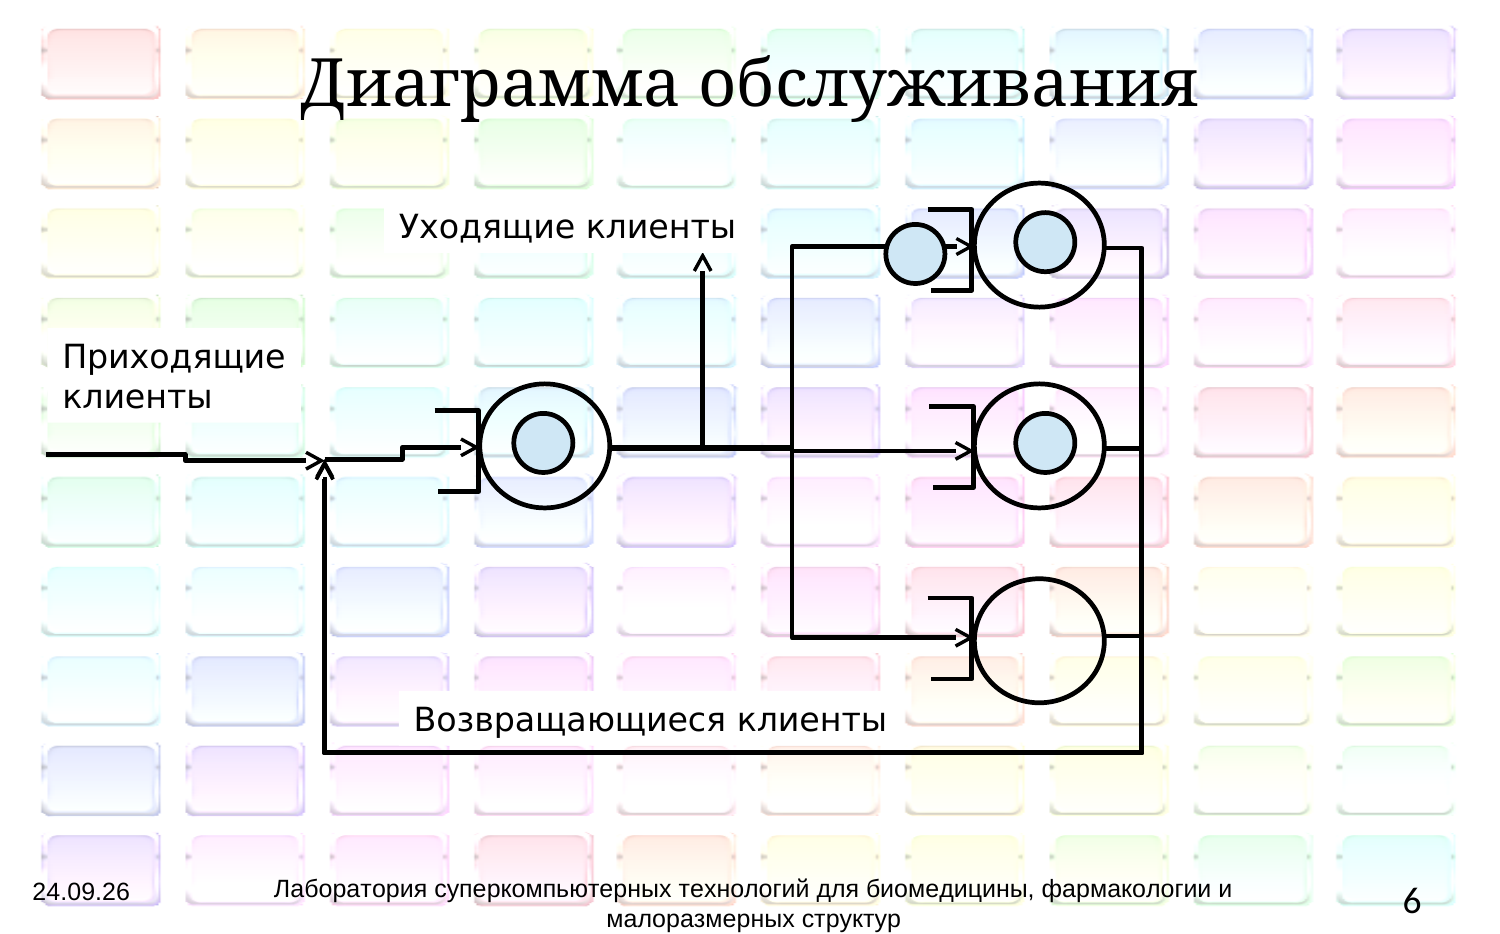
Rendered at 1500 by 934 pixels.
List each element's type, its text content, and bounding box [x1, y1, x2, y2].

text_box [513, 413, 573, 473]
title Диаграмма обслуживания [75, 29, 1425, 130]
text_box Лаборатория суперкомпьютерных технологий для биомедицины, фармакологии и малоразмерных структур [171, 864, 1447, 934]
text_box [1015, 212, 1075, 272]
text_box [885, 224, 945, 284]
text_box 25.11.12 [17, 868, 184, 918]
text_box [1015, 413, 1075, 473]
text_box <number> [1387, 868, 1500, 934]
picture [0, 0, 1500, 933]
text_box Приходящие клиенты [47, 327, 301, 423]
text_box Возвращающиеся клиенты [398, 690, 903, 746]
text_box Уходящие клиенты [384, 198, 752, 253]
